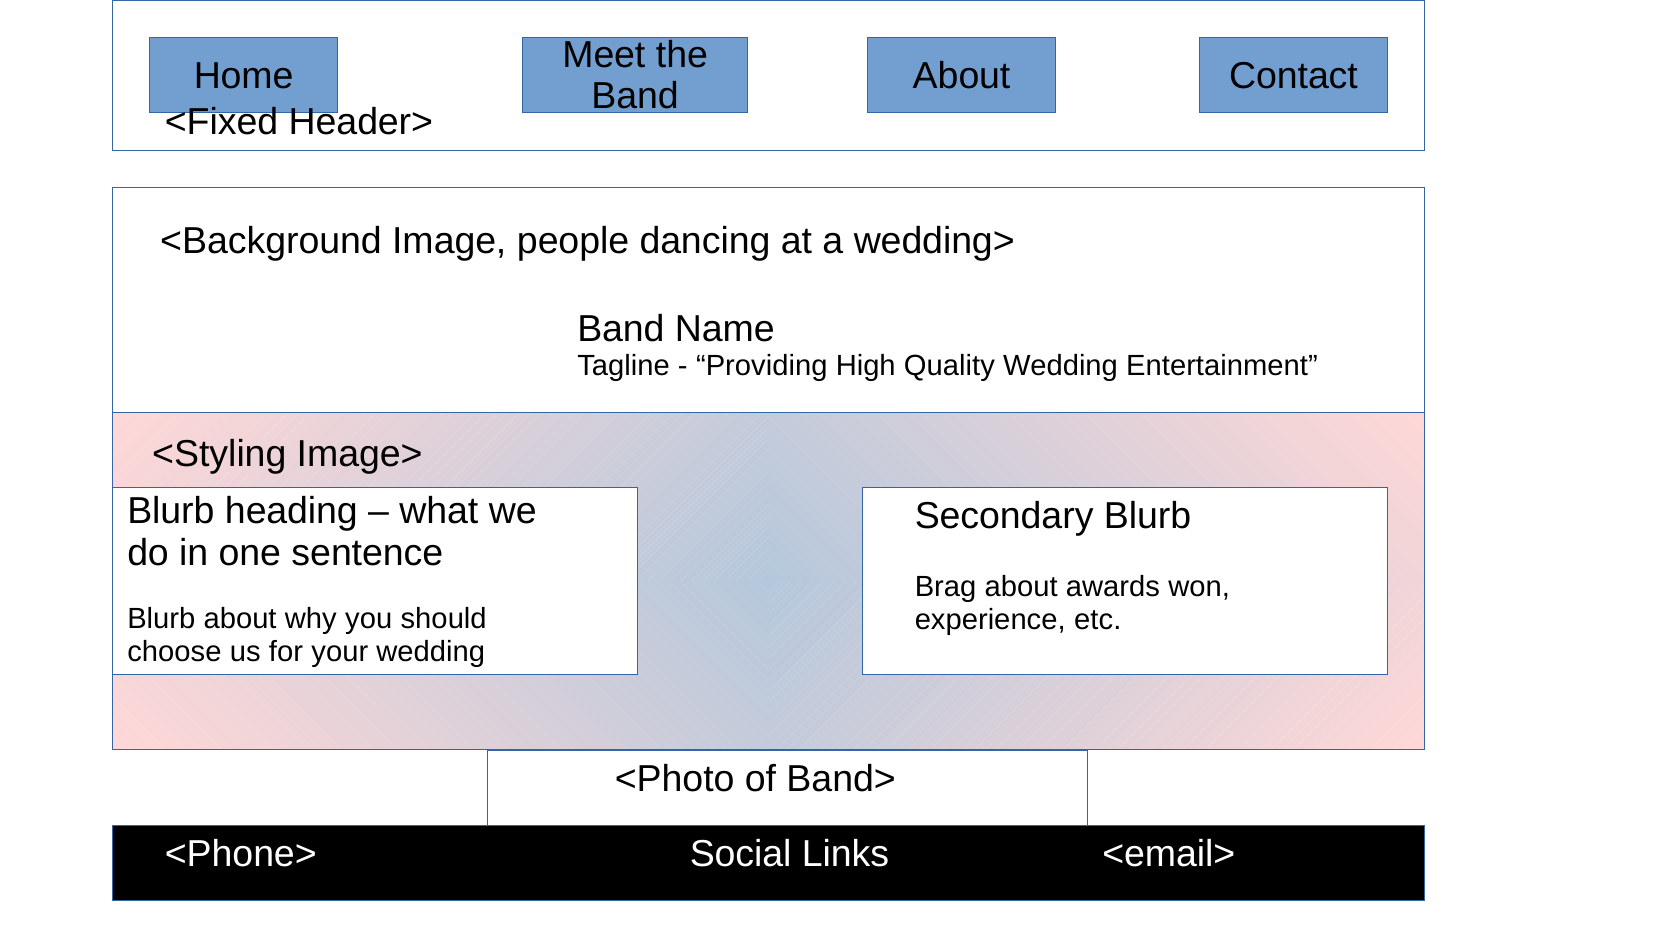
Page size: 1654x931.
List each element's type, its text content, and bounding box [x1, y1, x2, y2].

text_box Blurb heading – what we do in one sentence [112, 482, 601, 582]
text_box [1013, 825, 1087, 901]
text_box Contact [1199, 37, 1388, 113]
text_box <Background Image, people dancing at a wedding> [145, 212, 1030, 269]
text_box Brag about awards won, experience, etc. [900, 562, 1351, 643]
text_box <Phone> [150, 825, 488, 924]
text_box Blurb about why you should choose us for your wedding [112, 595, 563, 676]
text_box Home [149, 37, 338, 113]
text_box <Fixed Header> [150, 93, 676, 151]
text_box Band Name Tagline - “Providing High Quality Wedding Entertainment” [562, 300, 1330, 390]
text_box <email> [1087, 825, 1426, 924]
text_box [112, 825, 150, 901]
text_box Meet the Band [522, 37, 748, 113]
text_box Secondary Blurb [900, 487, 1388, 545]
text_box [112, 413, 1425, 750]
text_box Social Links [675, 825, 1013, 924]
text_box [488, 825, 675, 901]
text_box <Photo of Band> [600, 750, 1485, 807]
text_box <Styling Image> [137, 425, 438, 483]
text_box About [867, 37, 1056, 113]
